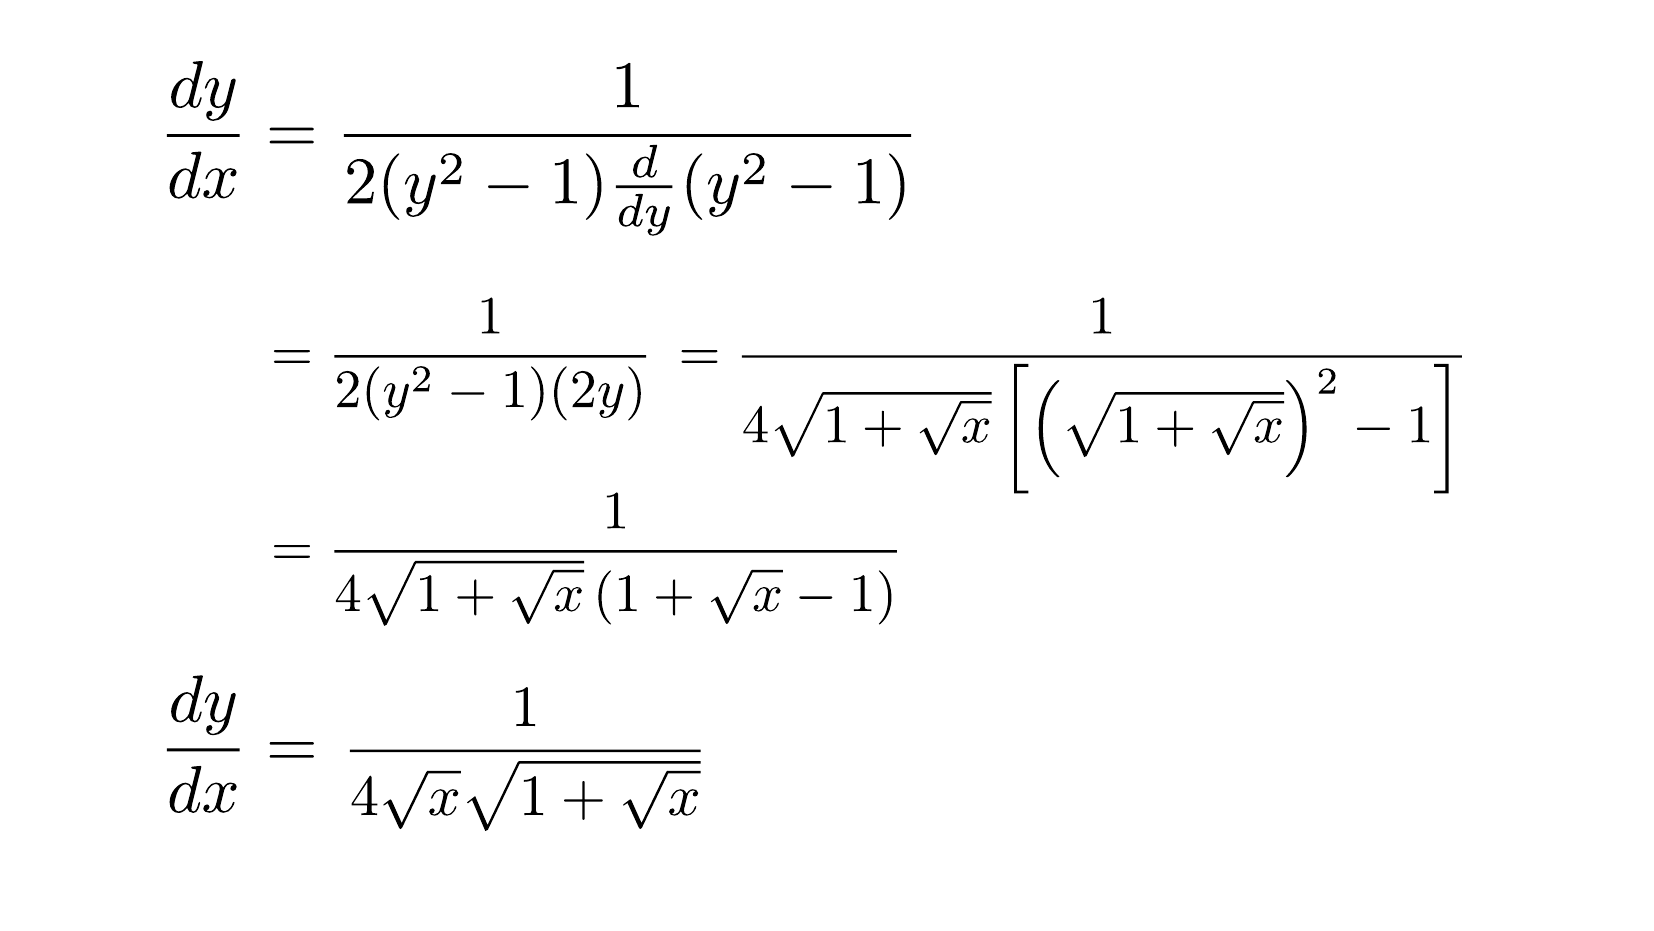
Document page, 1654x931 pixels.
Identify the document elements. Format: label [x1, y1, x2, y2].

text_box [166, 675, 314, 813]
text_box [273, 297, 647, 421]
text_box [166, 61, 912, 236]
text_box [349, 687, 701, 832]
title [35, 37, 1619, 886]
text_box [681, 297, 1462, 494]
text_box [273, 492, 897, 626]
